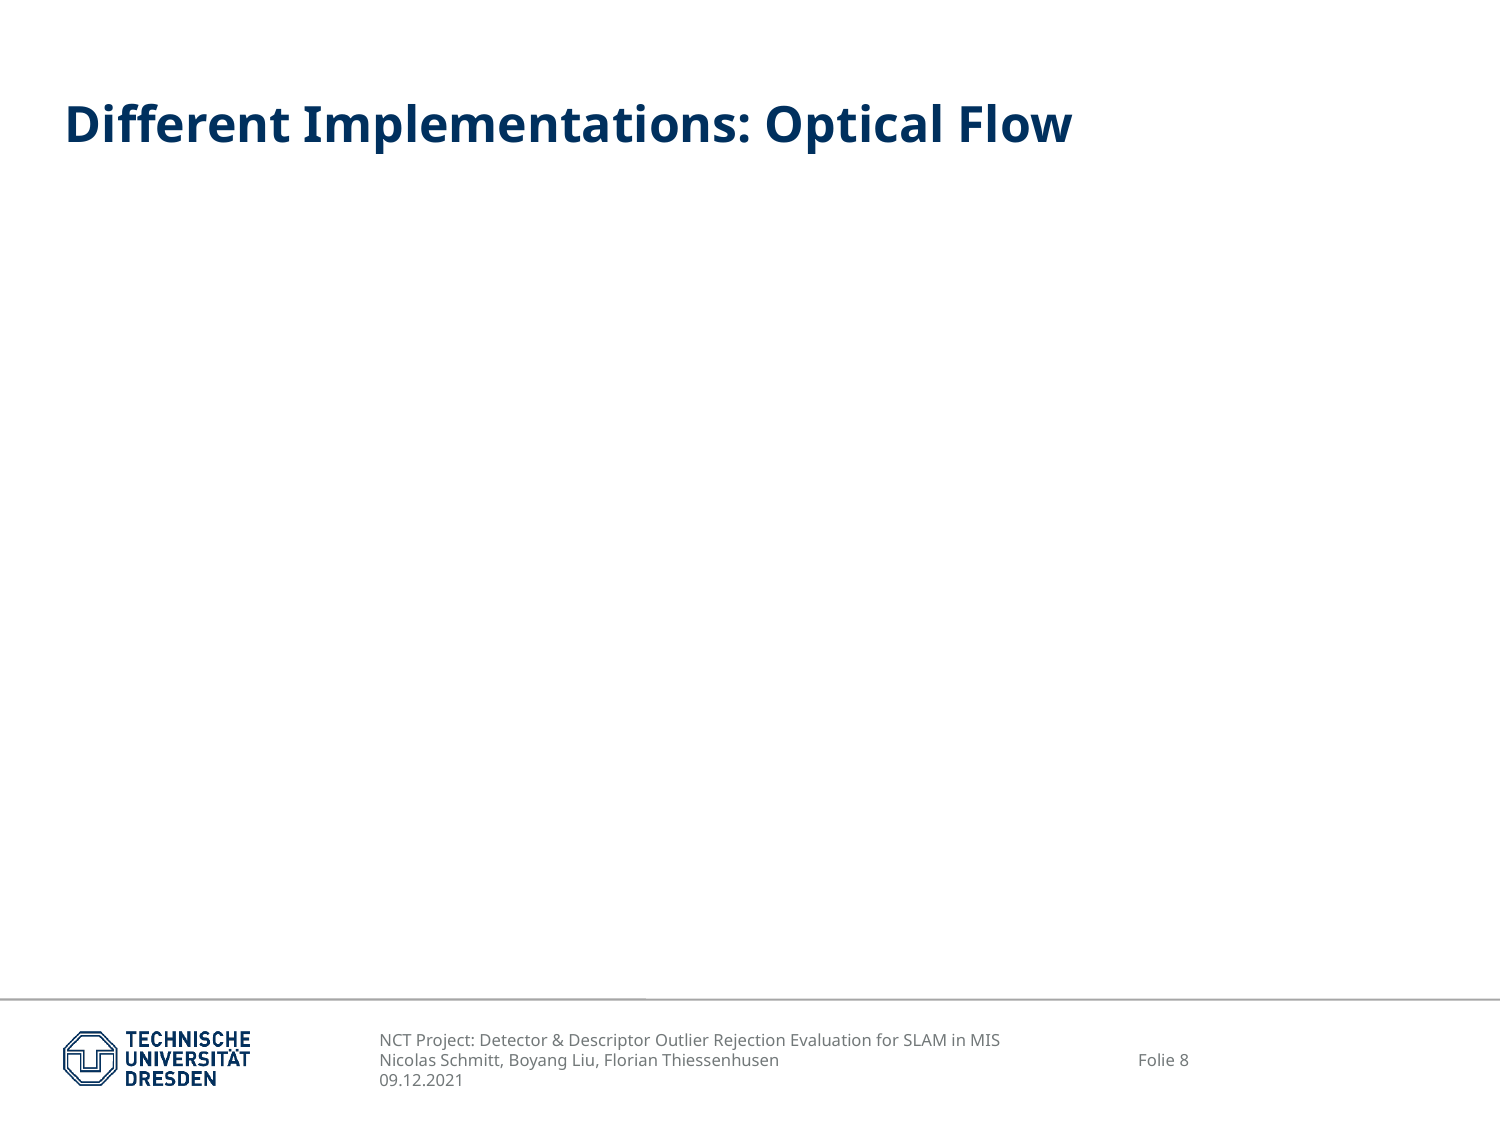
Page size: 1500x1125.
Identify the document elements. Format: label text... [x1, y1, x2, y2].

picture [63, 1031, 250, 1086]
title Different Implementations: Optical Flow [64, 56, 1437, 190]
